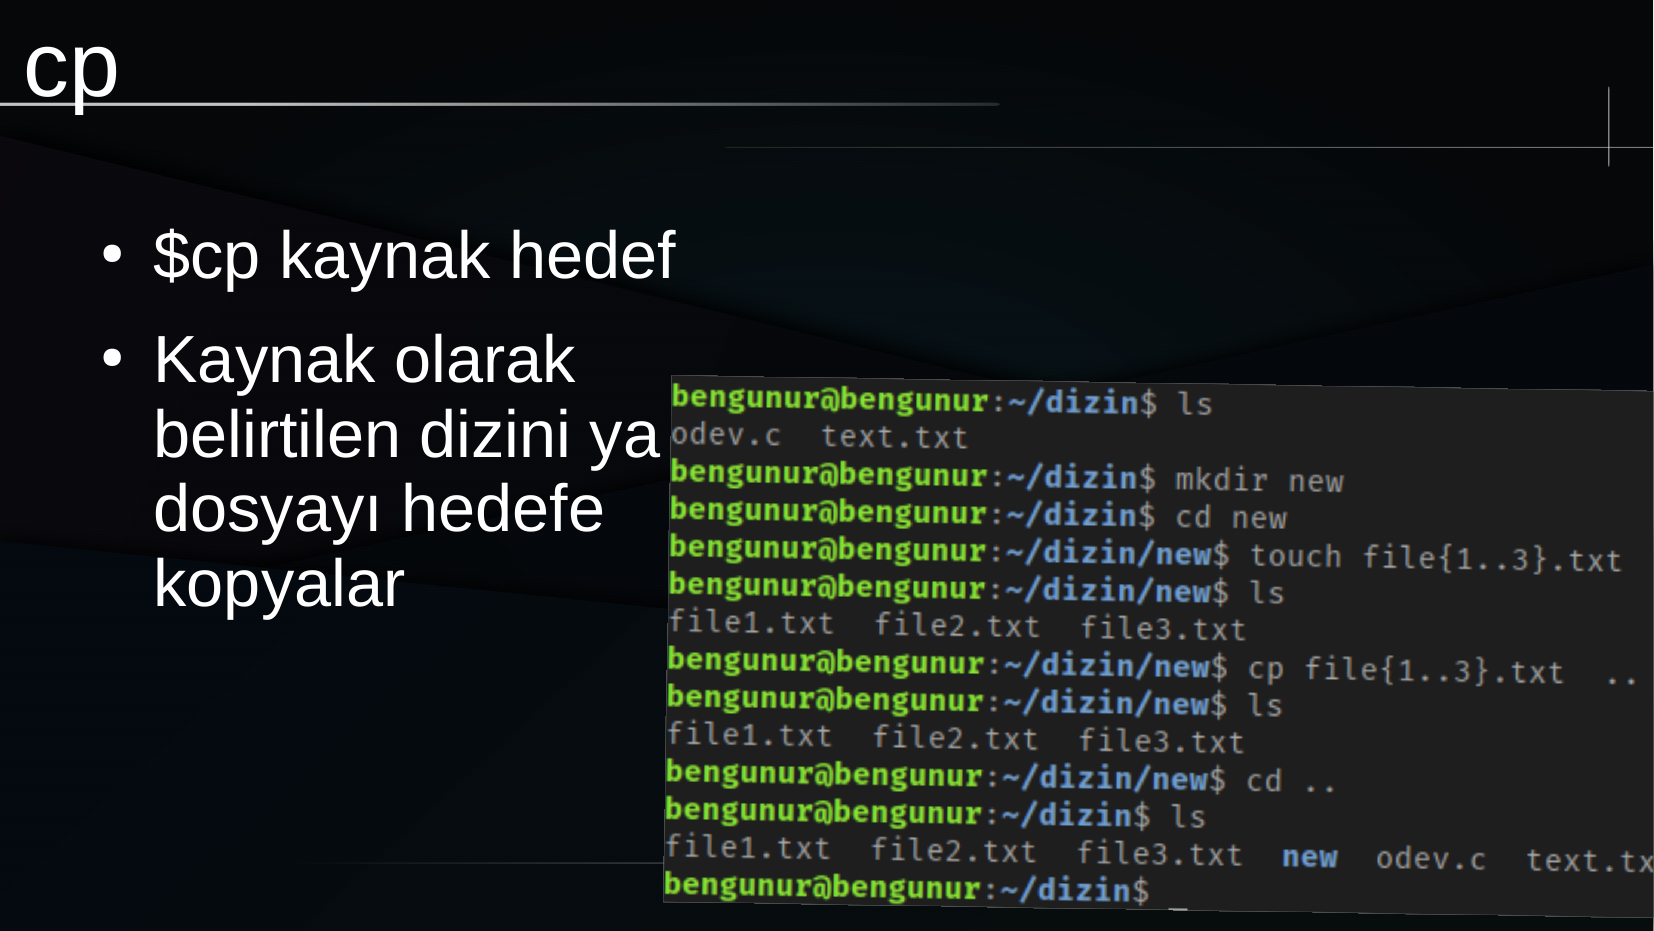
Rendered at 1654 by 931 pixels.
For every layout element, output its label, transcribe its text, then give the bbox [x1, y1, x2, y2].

list $cp kaynak hedef Kaynak olarak belirtilen dizini ya da dosyayı hedefe kopyalar [82, 217, 809, 758]
picture [0, 0, 1654, 931]
title cp [23, 11, 1589, 119]
